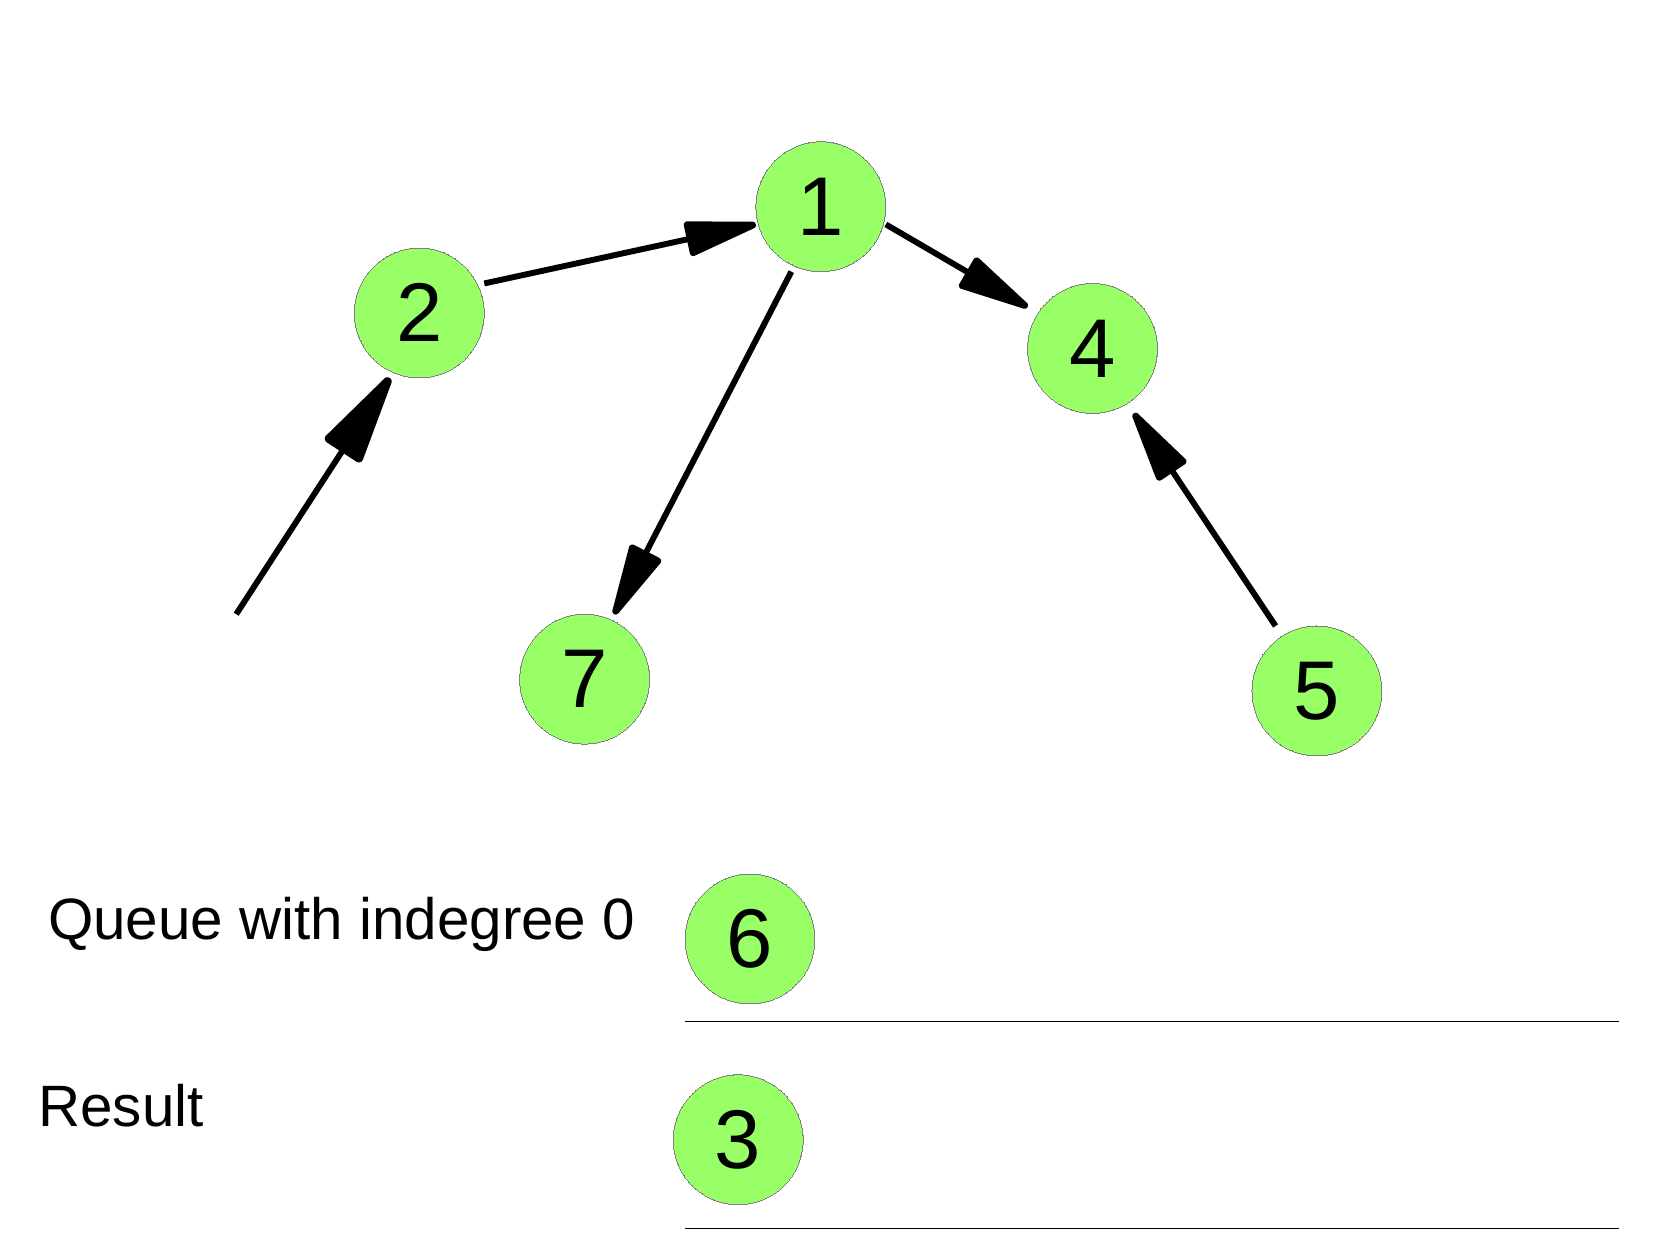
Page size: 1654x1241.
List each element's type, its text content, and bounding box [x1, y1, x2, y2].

text_box Queue with indegree 0 [33, 879, 650, 960]
text_box 1 [755, 141, 886, 272]
text_box Result [23, 1065, 219, 1146]
text_box 6 [685, 874, 815, 1004]
text_box 7 [519, 614, 650, 745]
text_box 4 [1027, 283, 1158, 414]
text_box 3 [673, 1074, 804, 1205]
text_box 2 [354, 248, 485, 378]
text_box 5 [1251, 625, 1382, 756]
